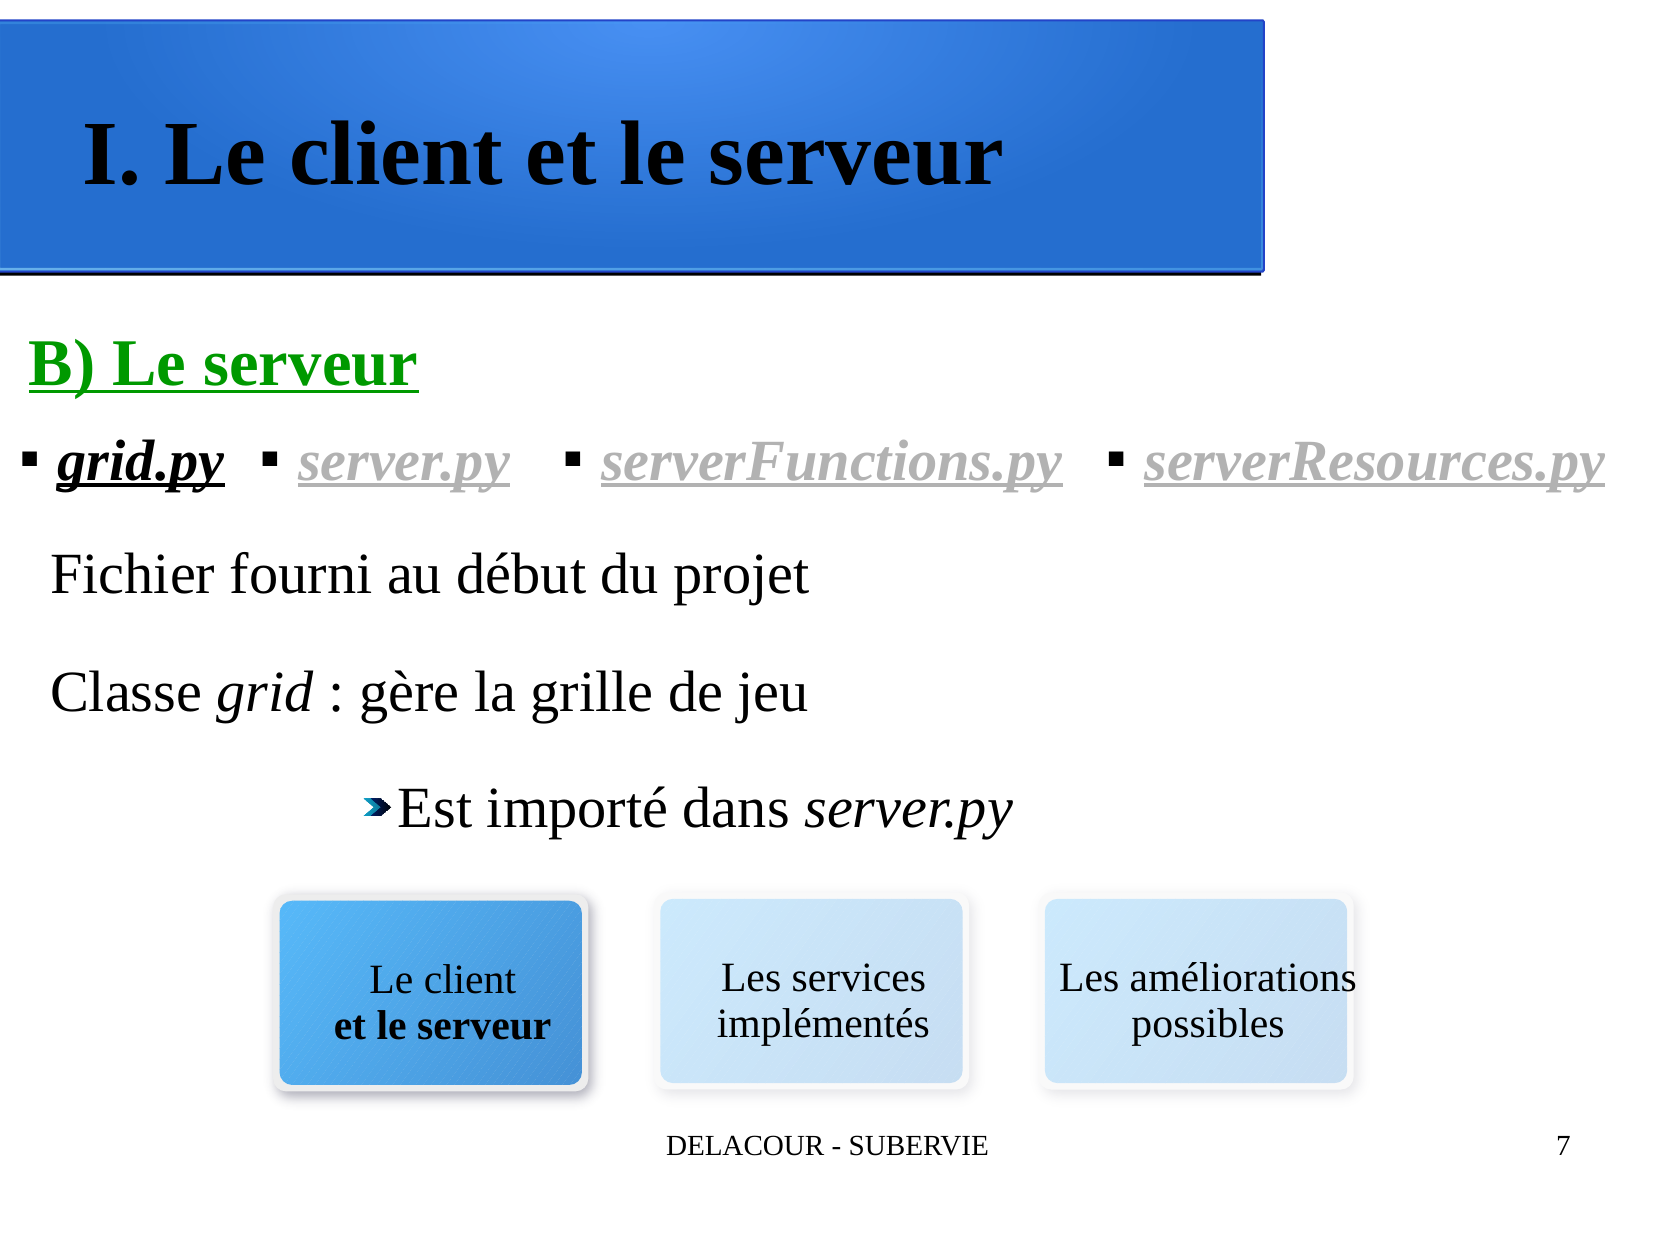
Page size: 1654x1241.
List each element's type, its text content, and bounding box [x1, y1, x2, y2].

text_box serverResources.py [1094, 420, 1638, 566]
text_box server.py [248, 420, 550, 513]
text_box Est importé dans server.py [347, 767, 1028, 849]
text_box Fichier fourni au début du projet [35, 533, 826, 615]
text_box Classe grid : gère la grille de jeu [35, 651, 825, 733]
picture [262, 880, 624, 1124]
text_box B) Le serveur [14, 318, 438, 482]
picture [643, 878, 1004, 1123]
text_box serverFunctions.py [550, 420, 1094, 513]
text_box grid.py [7, 420, 244, 513]
picture [1027, 878, 1389, 1123]
title I. Le client et le serveur [82, 94, 1264, 213]
